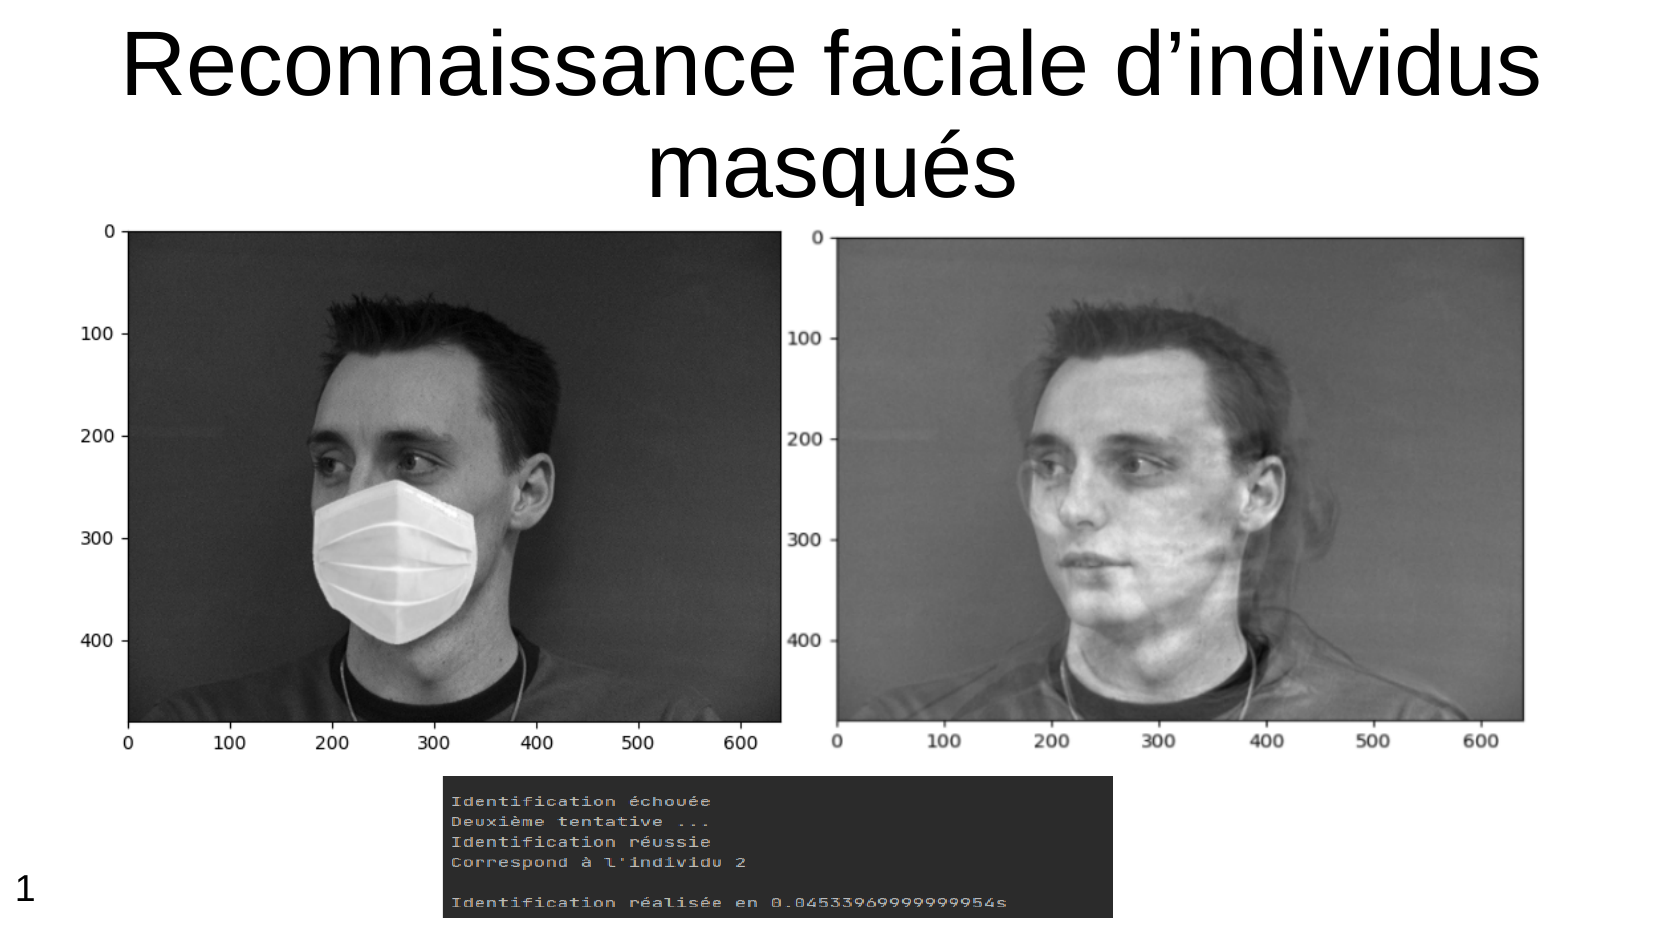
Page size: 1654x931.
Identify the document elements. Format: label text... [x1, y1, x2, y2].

title Reconnaissance faciale d’individus masqués [88, 12, 1577, 218]
text_box <numéro> [0, 860, 629, 917]
picture [59, 206, 1556, 918]
